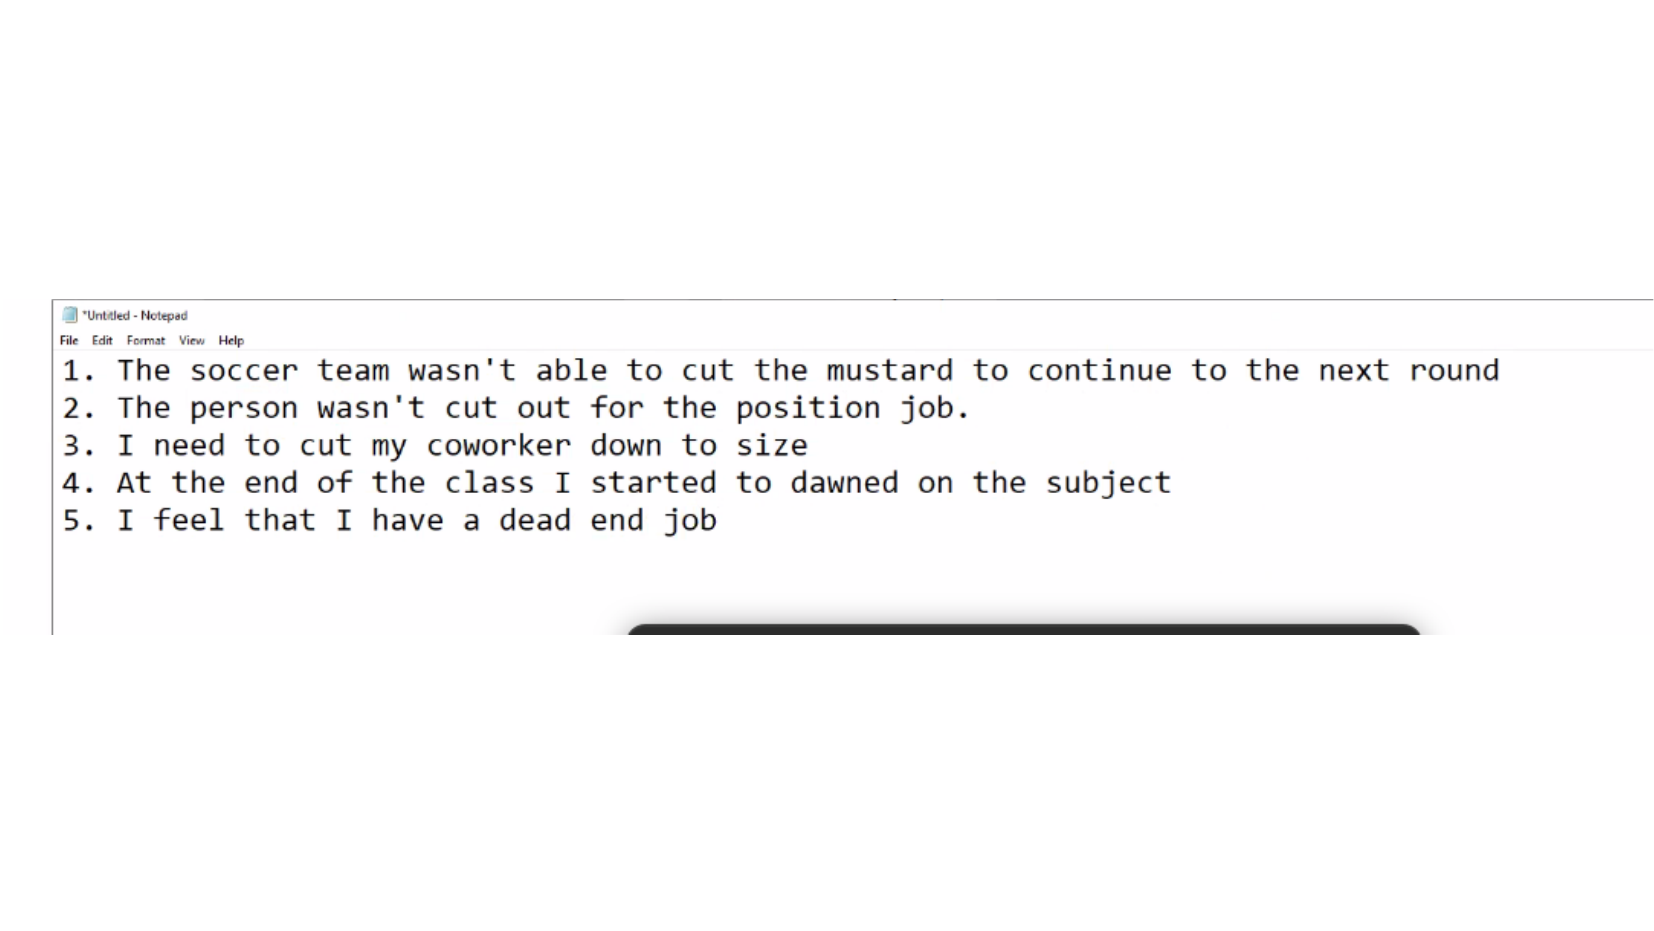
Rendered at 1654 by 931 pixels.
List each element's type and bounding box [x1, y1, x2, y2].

picture [3, 299, 1654, 635]
